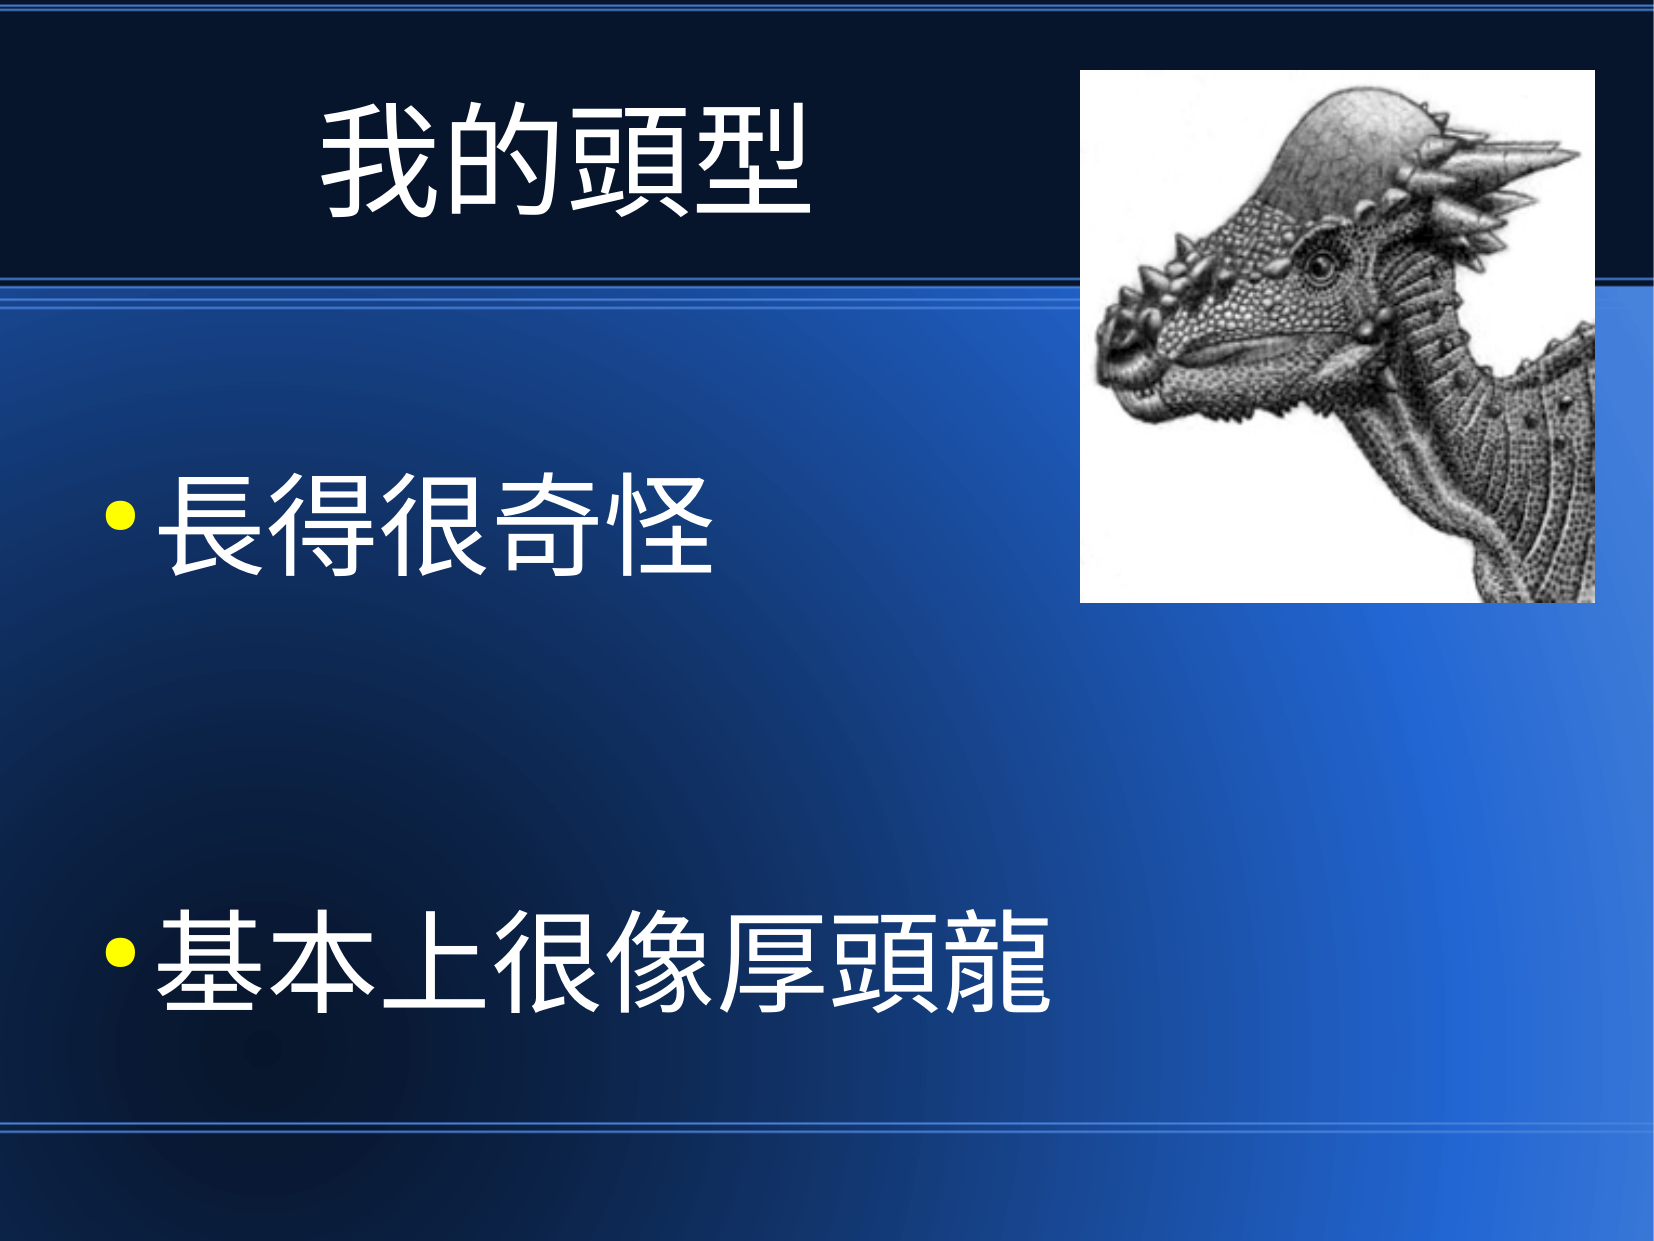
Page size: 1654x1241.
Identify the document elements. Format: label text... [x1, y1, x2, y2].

title 我的頭型 [82, 49, 1052, 257]
picture [0, 0, 1654, 1241]
list 長得很奇怪 基本上很像厚頭龍 [82, 355, 1571, 1241]
